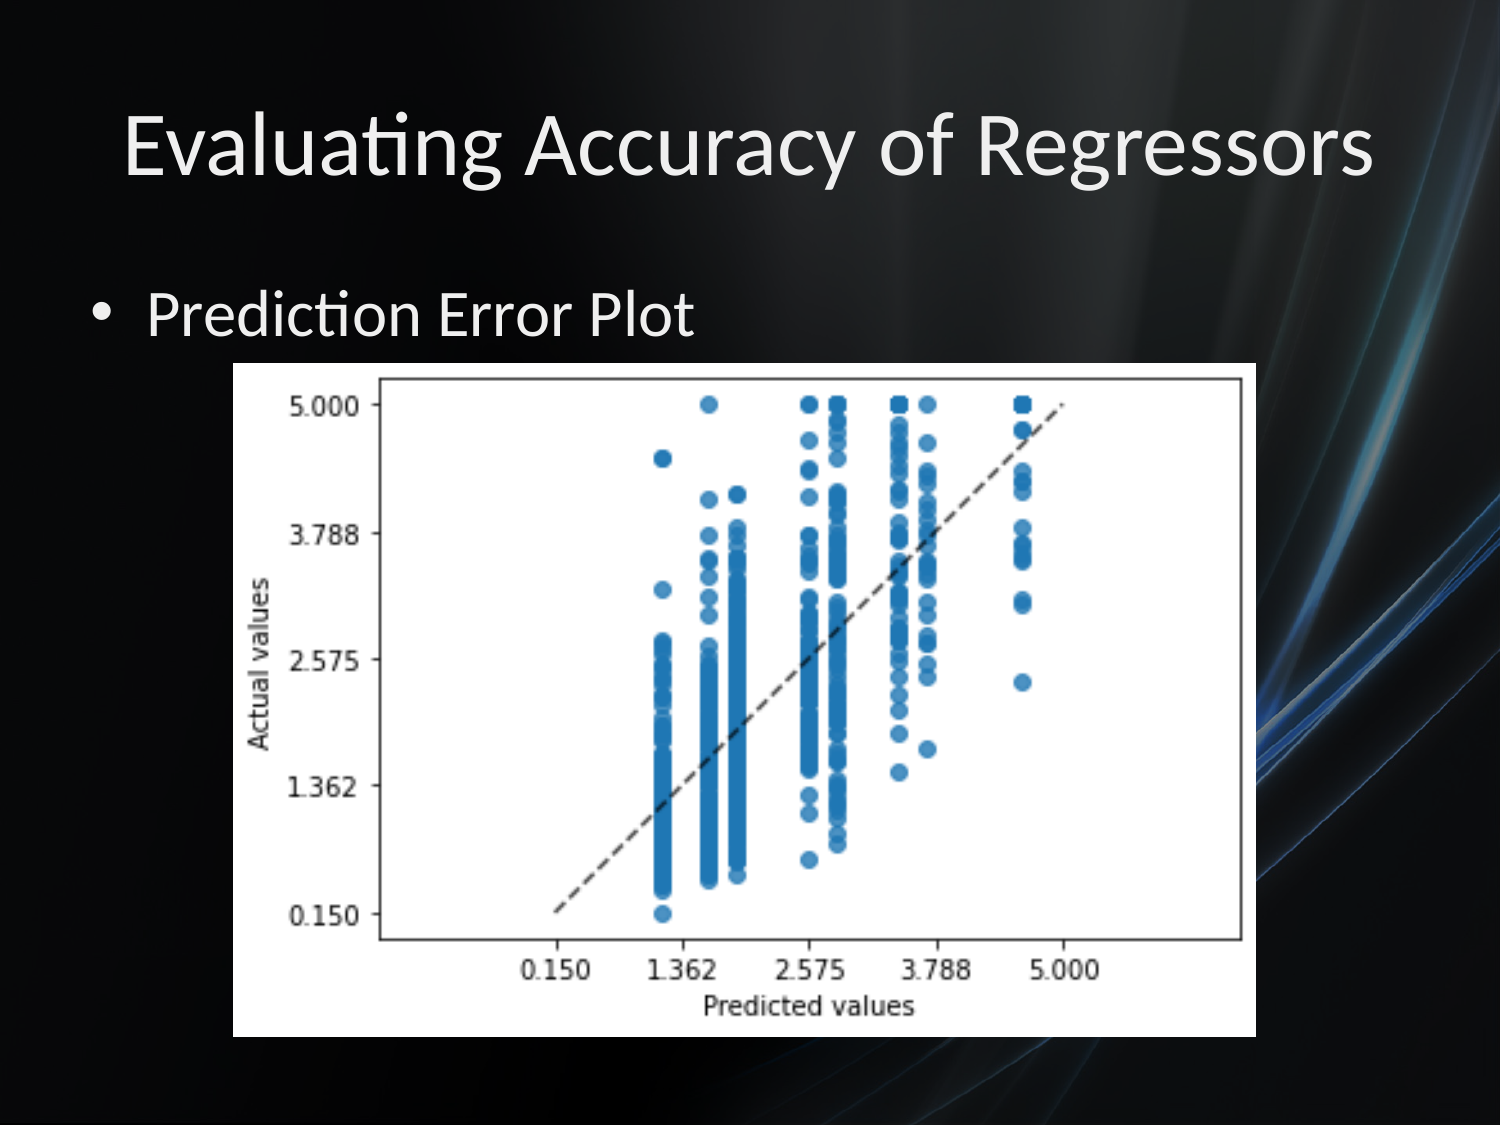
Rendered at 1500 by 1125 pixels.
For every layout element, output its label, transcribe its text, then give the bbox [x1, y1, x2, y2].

list Prediction Error Plot [75, 262, 1425, 1005]
title Evaluating Accuracy of Regressors [75, 45, 1425, 233]
picture [0, 0, 1500, 1125]
